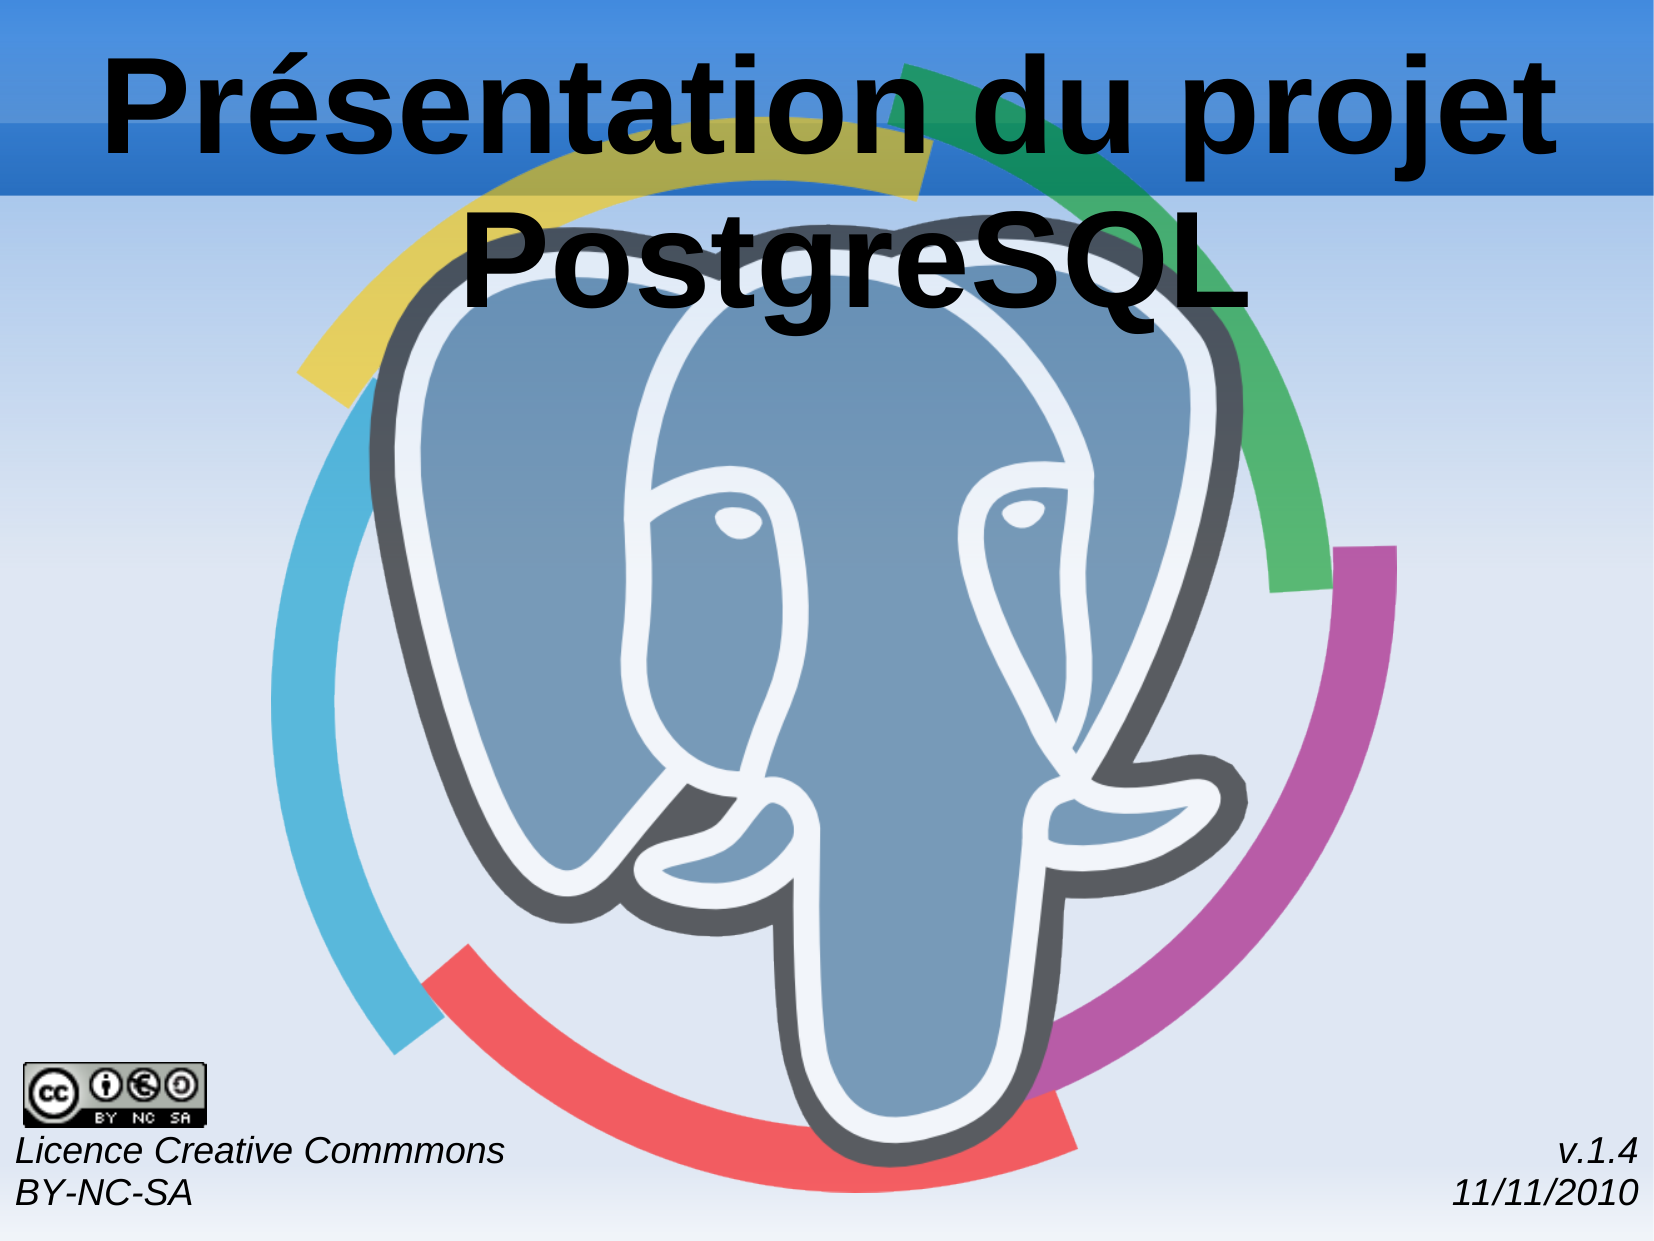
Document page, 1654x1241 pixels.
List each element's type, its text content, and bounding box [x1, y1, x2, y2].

text_box Licence Creative Commmons BY-NC-SA [0, 1122, 532, 1241]
list Présentation du projet PostgreSQL [76, 29, 1565, 849]
picture [0, 0, 1654, 1241]
text_box v.1.4 11/11/2010 [1358, 1122, 1654, 1221]
